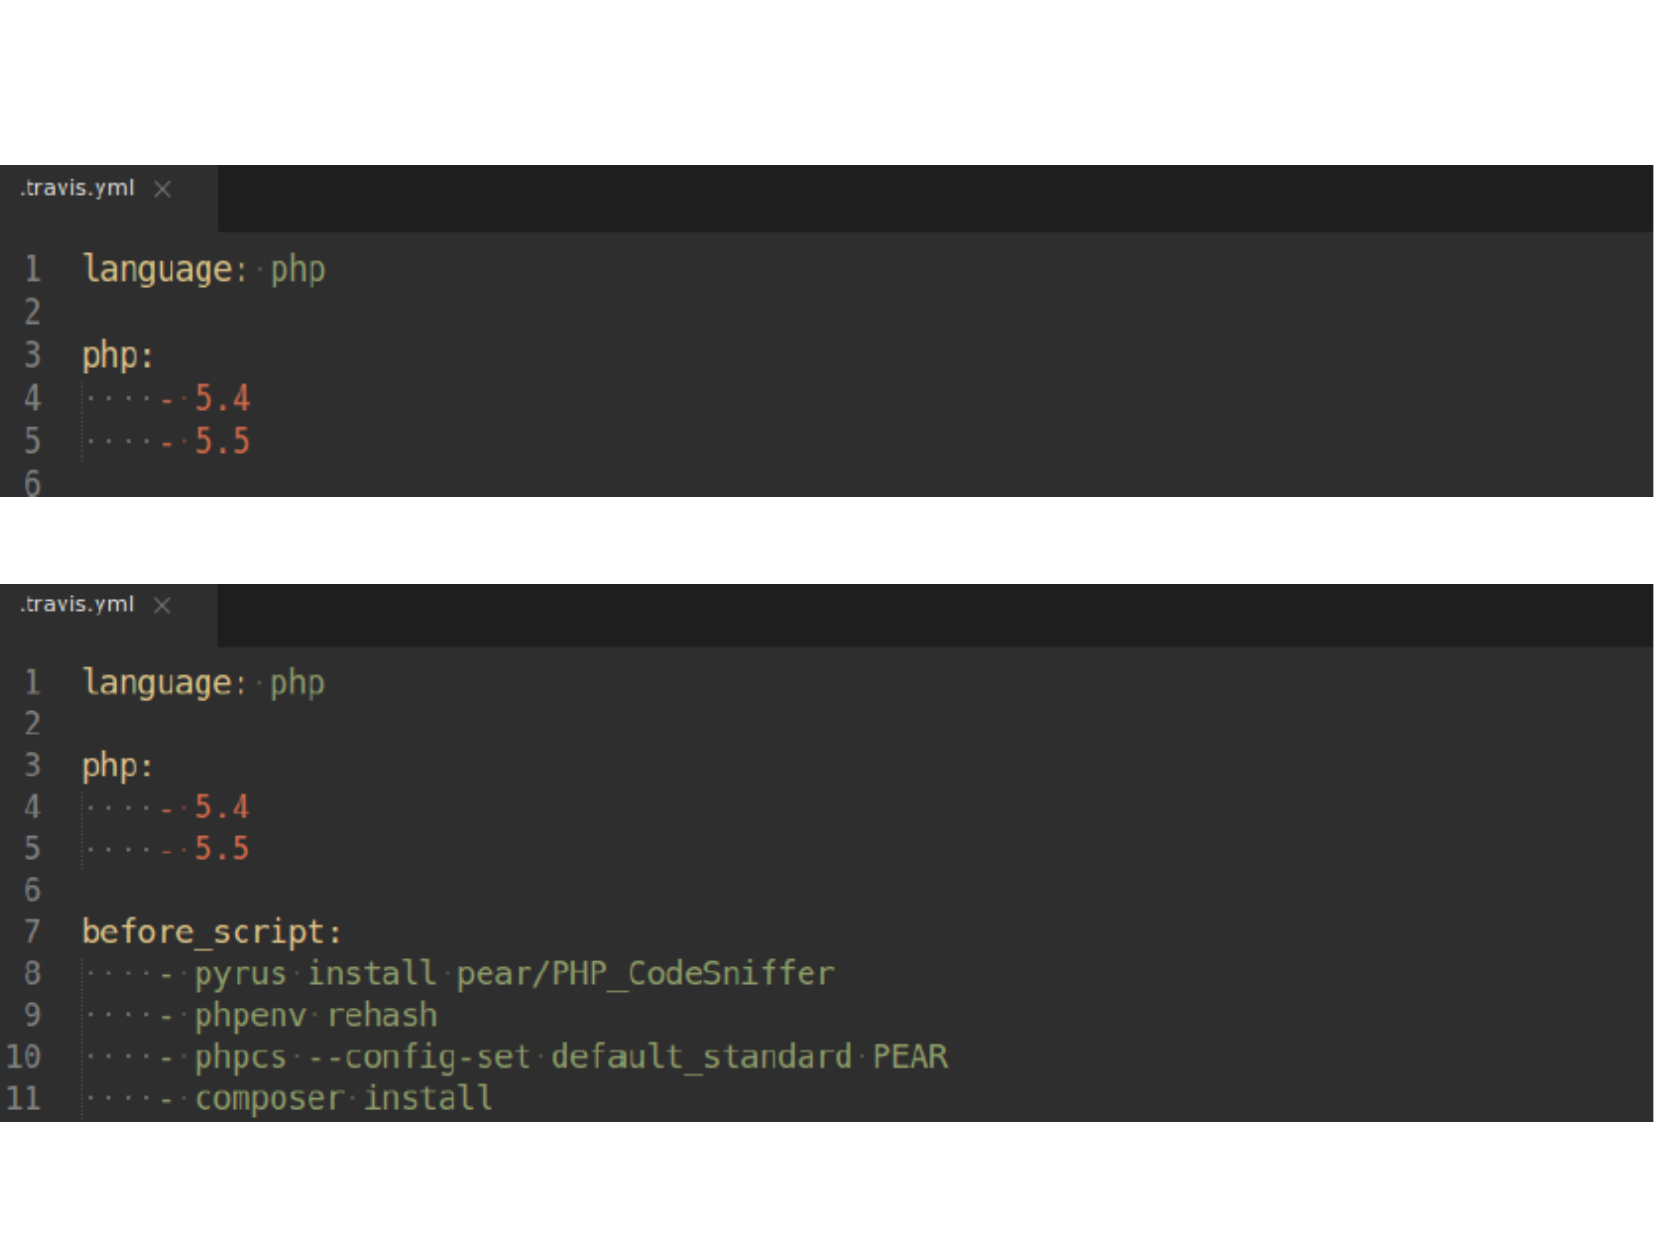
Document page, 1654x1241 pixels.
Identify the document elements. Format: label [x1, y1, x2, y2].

picture [0, 584, 1654, 1122]
picture [0, 165, 1654, 497]
